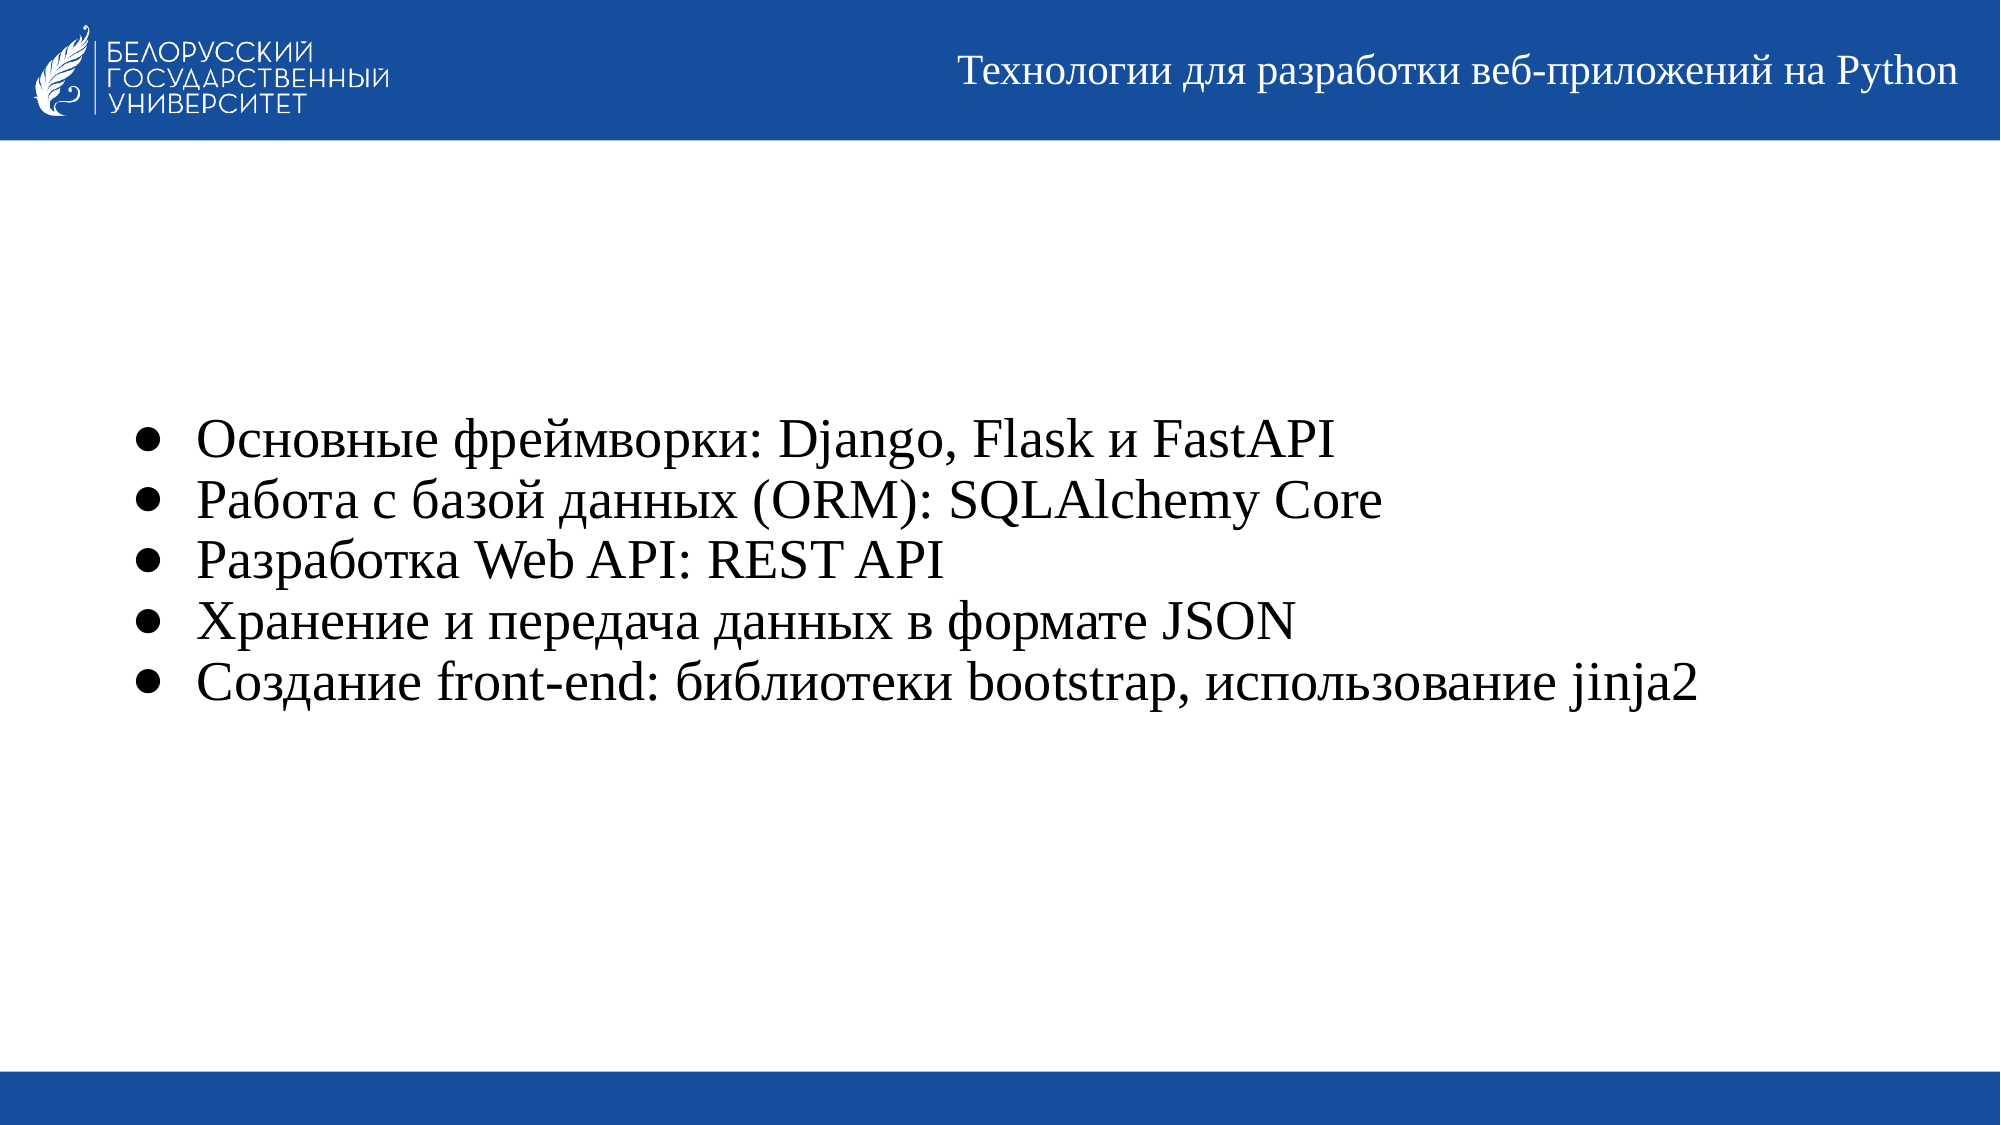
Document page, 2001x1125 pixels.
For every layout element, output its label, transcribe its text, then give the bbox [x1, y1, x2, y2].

picture [33, 25, 388, 116]
list Основные фреймворки: Django, Flask и FastAPI Работа с базой данных (ORM): SQLAlchemy Core Разработка Web API: REST API Хранение и передача данных в формате JSON Создание front-end: библиотеки bootstrap, использование jinja2 [106, 401, 1894, 724]
title Технологии для разработки веб-приложений на Python [537, 6, 1975, 134]
